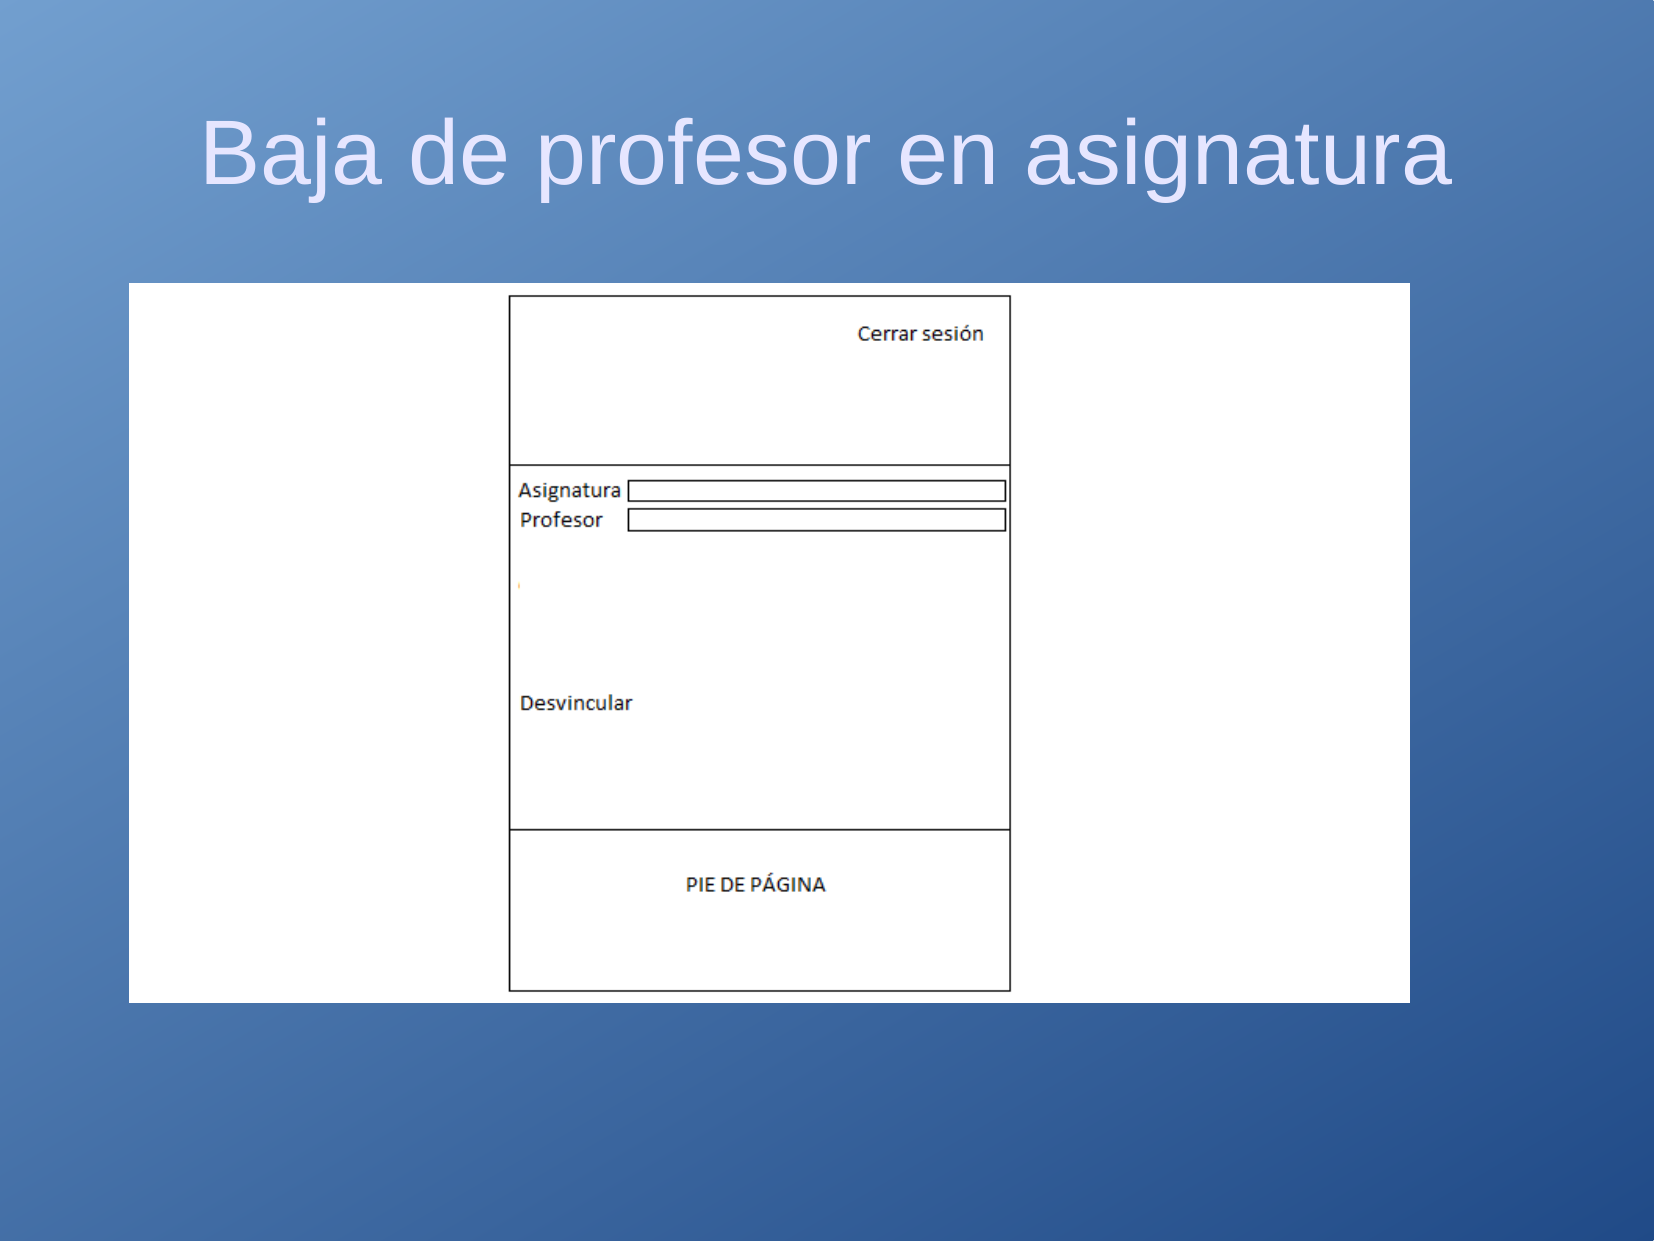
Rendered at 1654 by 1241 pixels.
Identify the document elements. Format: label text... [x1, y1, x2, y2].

picture [129, 283, 1410, 1003]
title Baja de profesor en asignatura [82, 49, 1571, 257]
